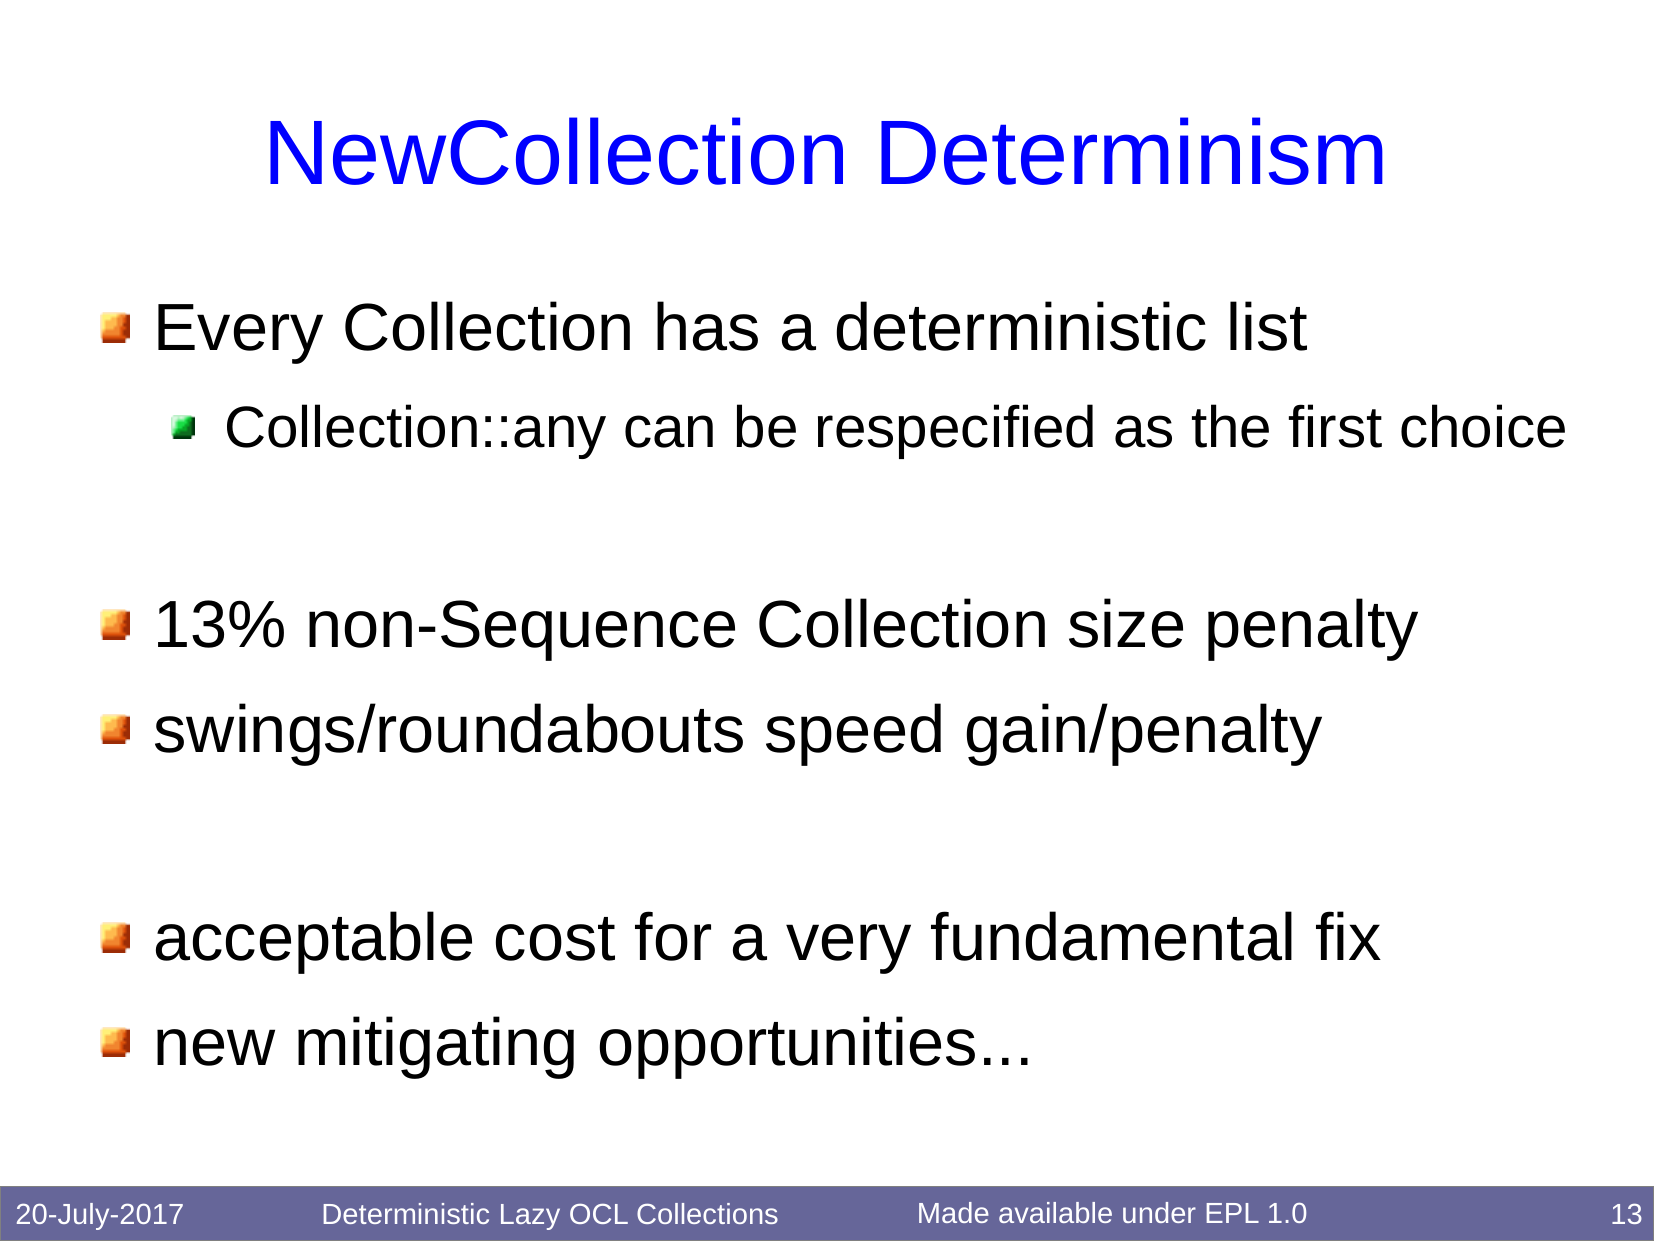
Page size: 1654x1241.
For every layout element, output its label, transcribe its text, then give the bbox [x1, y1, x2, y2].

title NewCollection Determinism [82, 49, 1571, 257]
list Every Collection has a deterministic list Collection::any can be respecified as the first choice 13% non-Sequence Collection size penalty swings/roundabouts speed gain/penalty acceptable cost for a very fundamental fix new mitigating opportunities... [82, 290, 1571, 1109]
